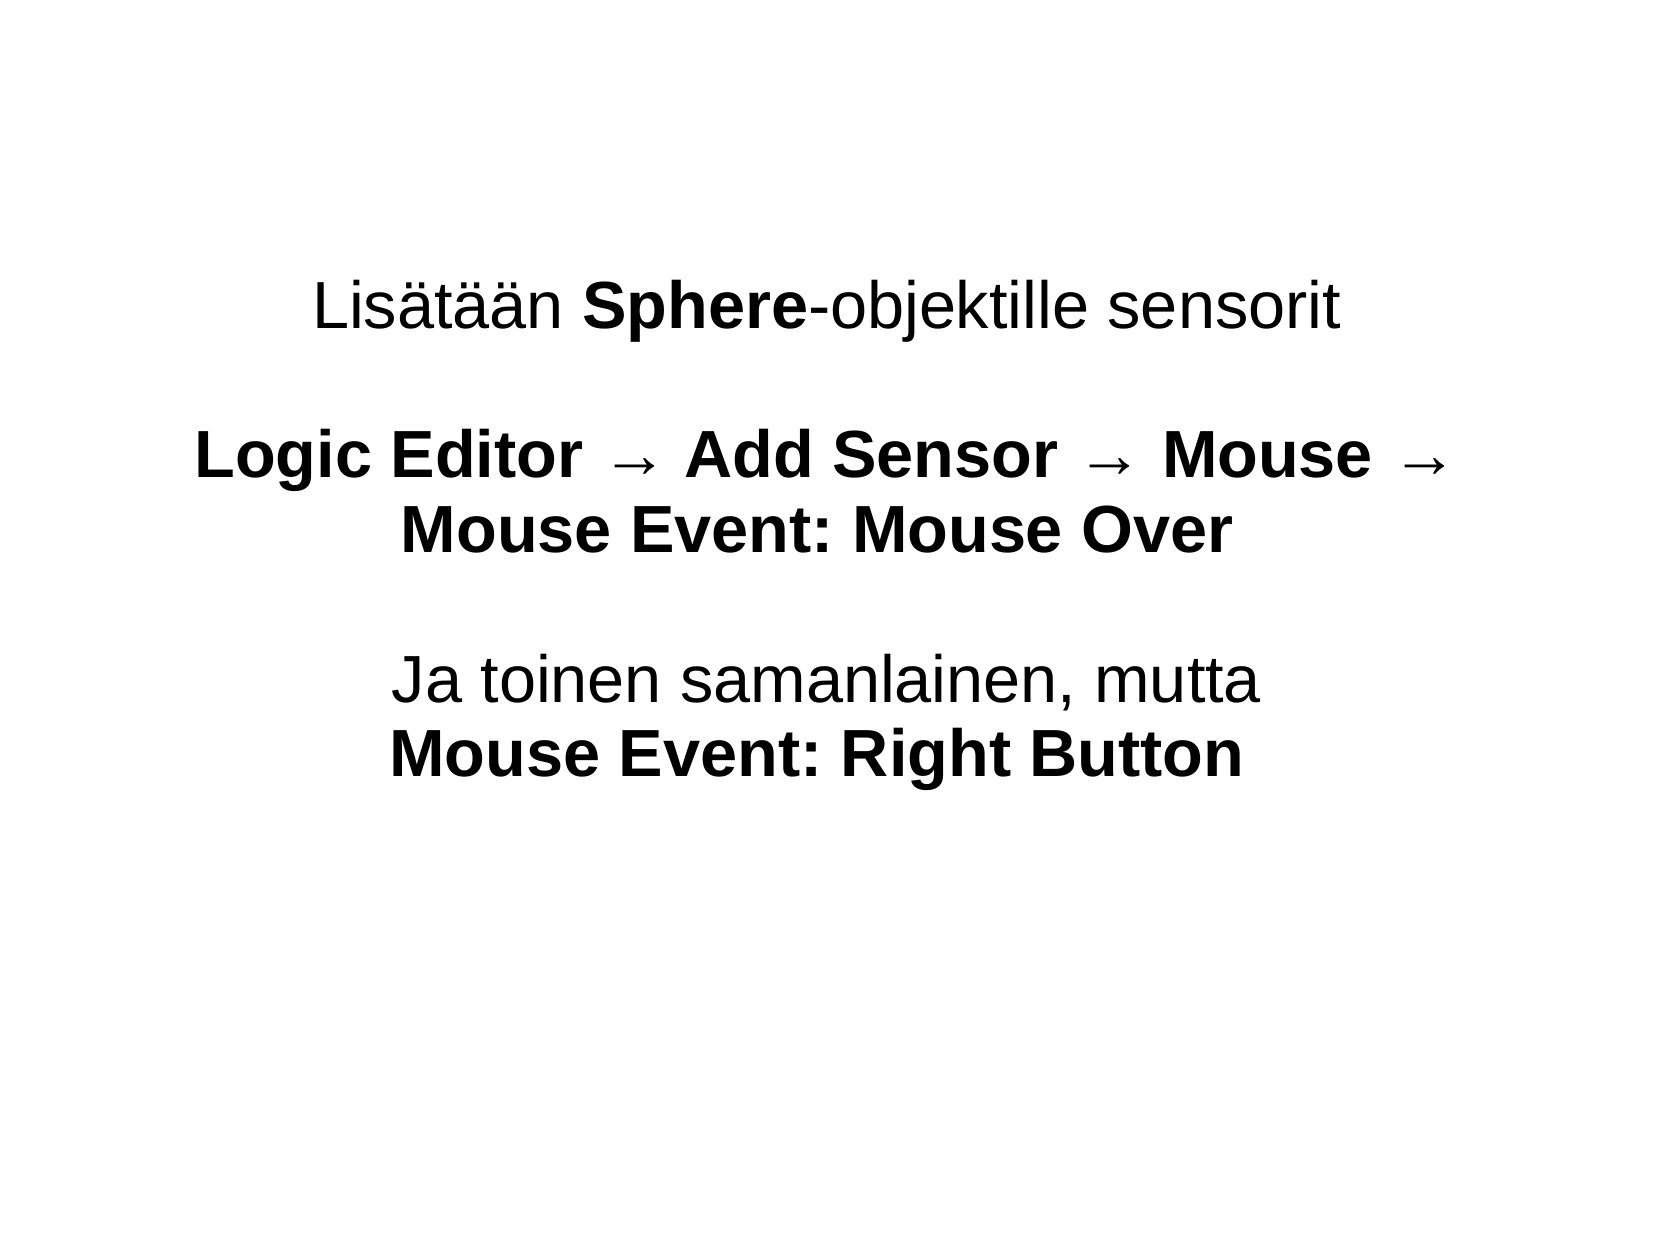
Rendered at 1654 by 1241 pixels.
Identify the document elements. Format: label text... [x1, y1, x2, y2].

subtitle Lisätään Sphere-objektille sensorit Logic Editor → Add Sensor → Mouse → Mouse Event: Mouse Over Ja toinen samanlainen, mutta Mouse Event: Right Button [82, 49, 1571, 1010]
